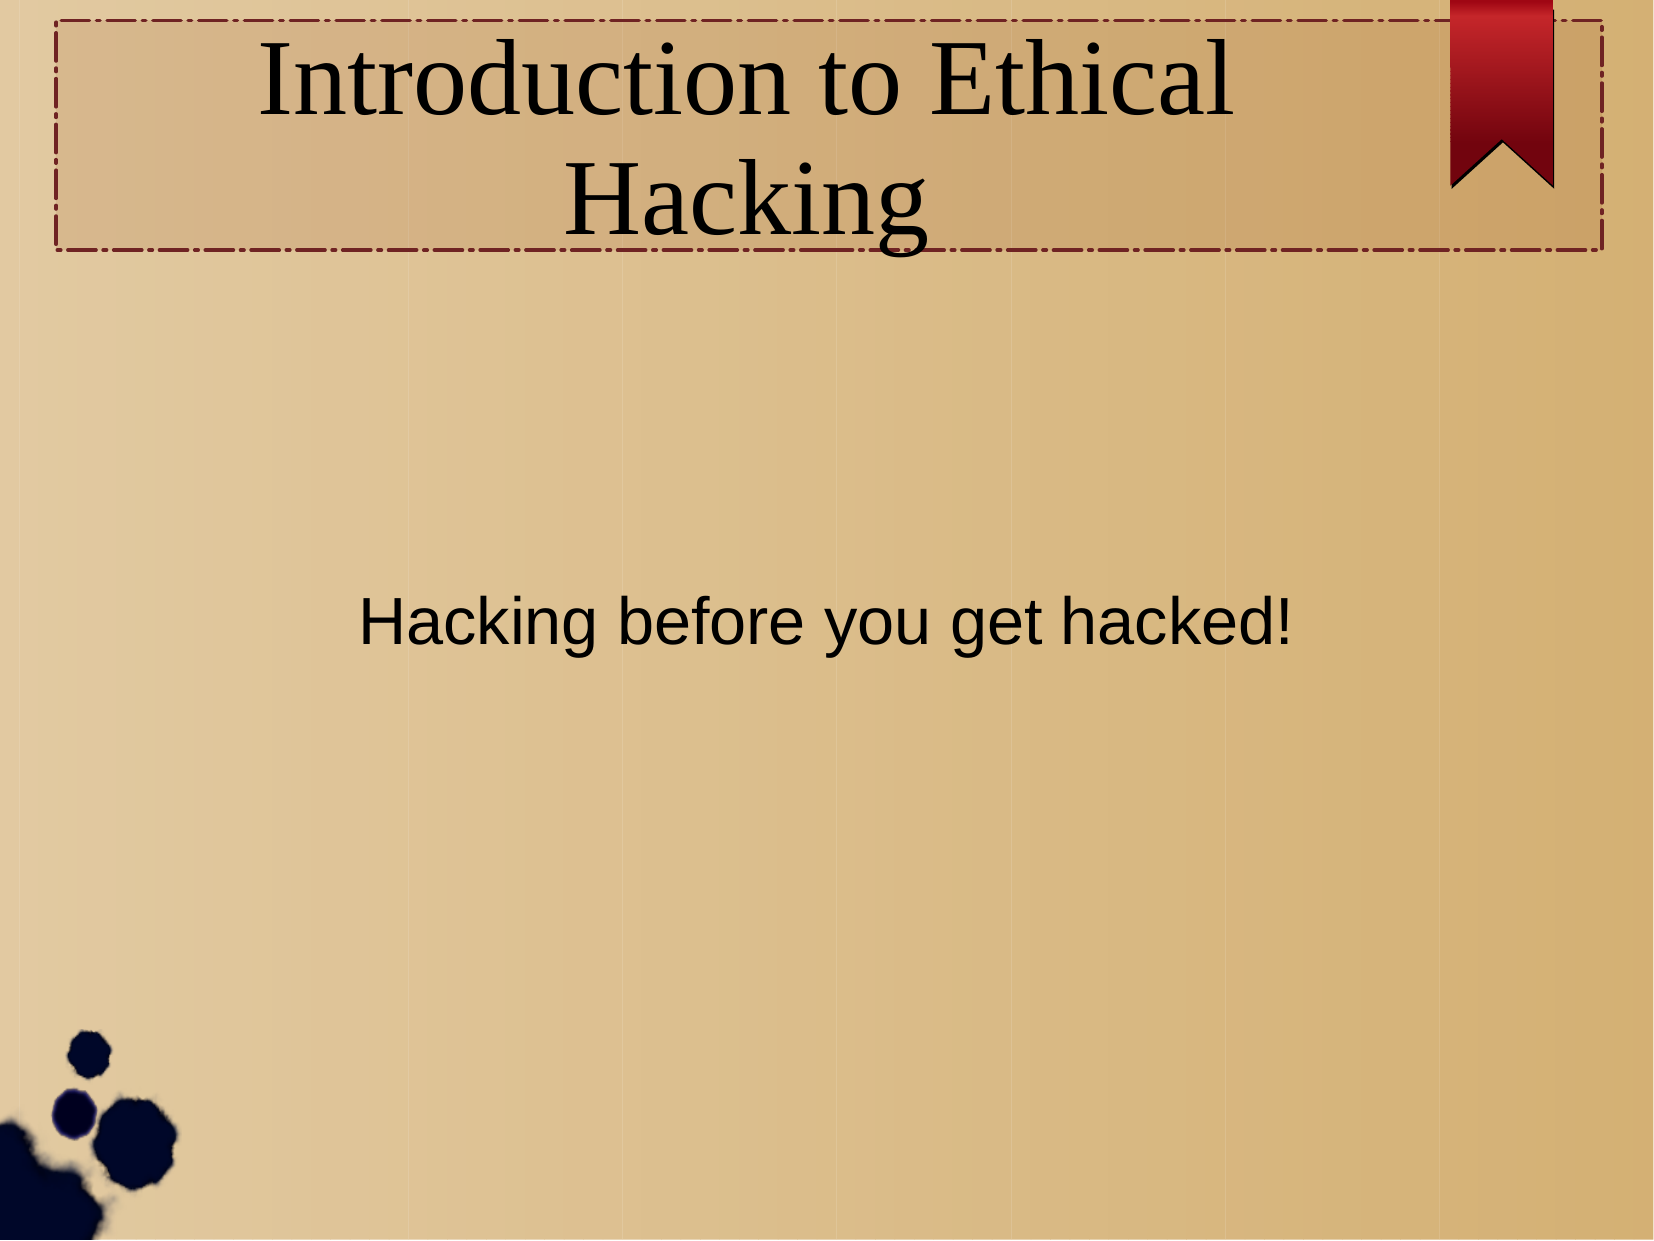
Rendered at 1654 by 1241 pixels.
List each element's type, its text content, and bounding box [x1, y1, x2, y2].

title Introduction to Ethical Hacking [82, 17, 1412, 258]
subtitle Hacking before you get hacked! [82, 299, 1571, 1019]
